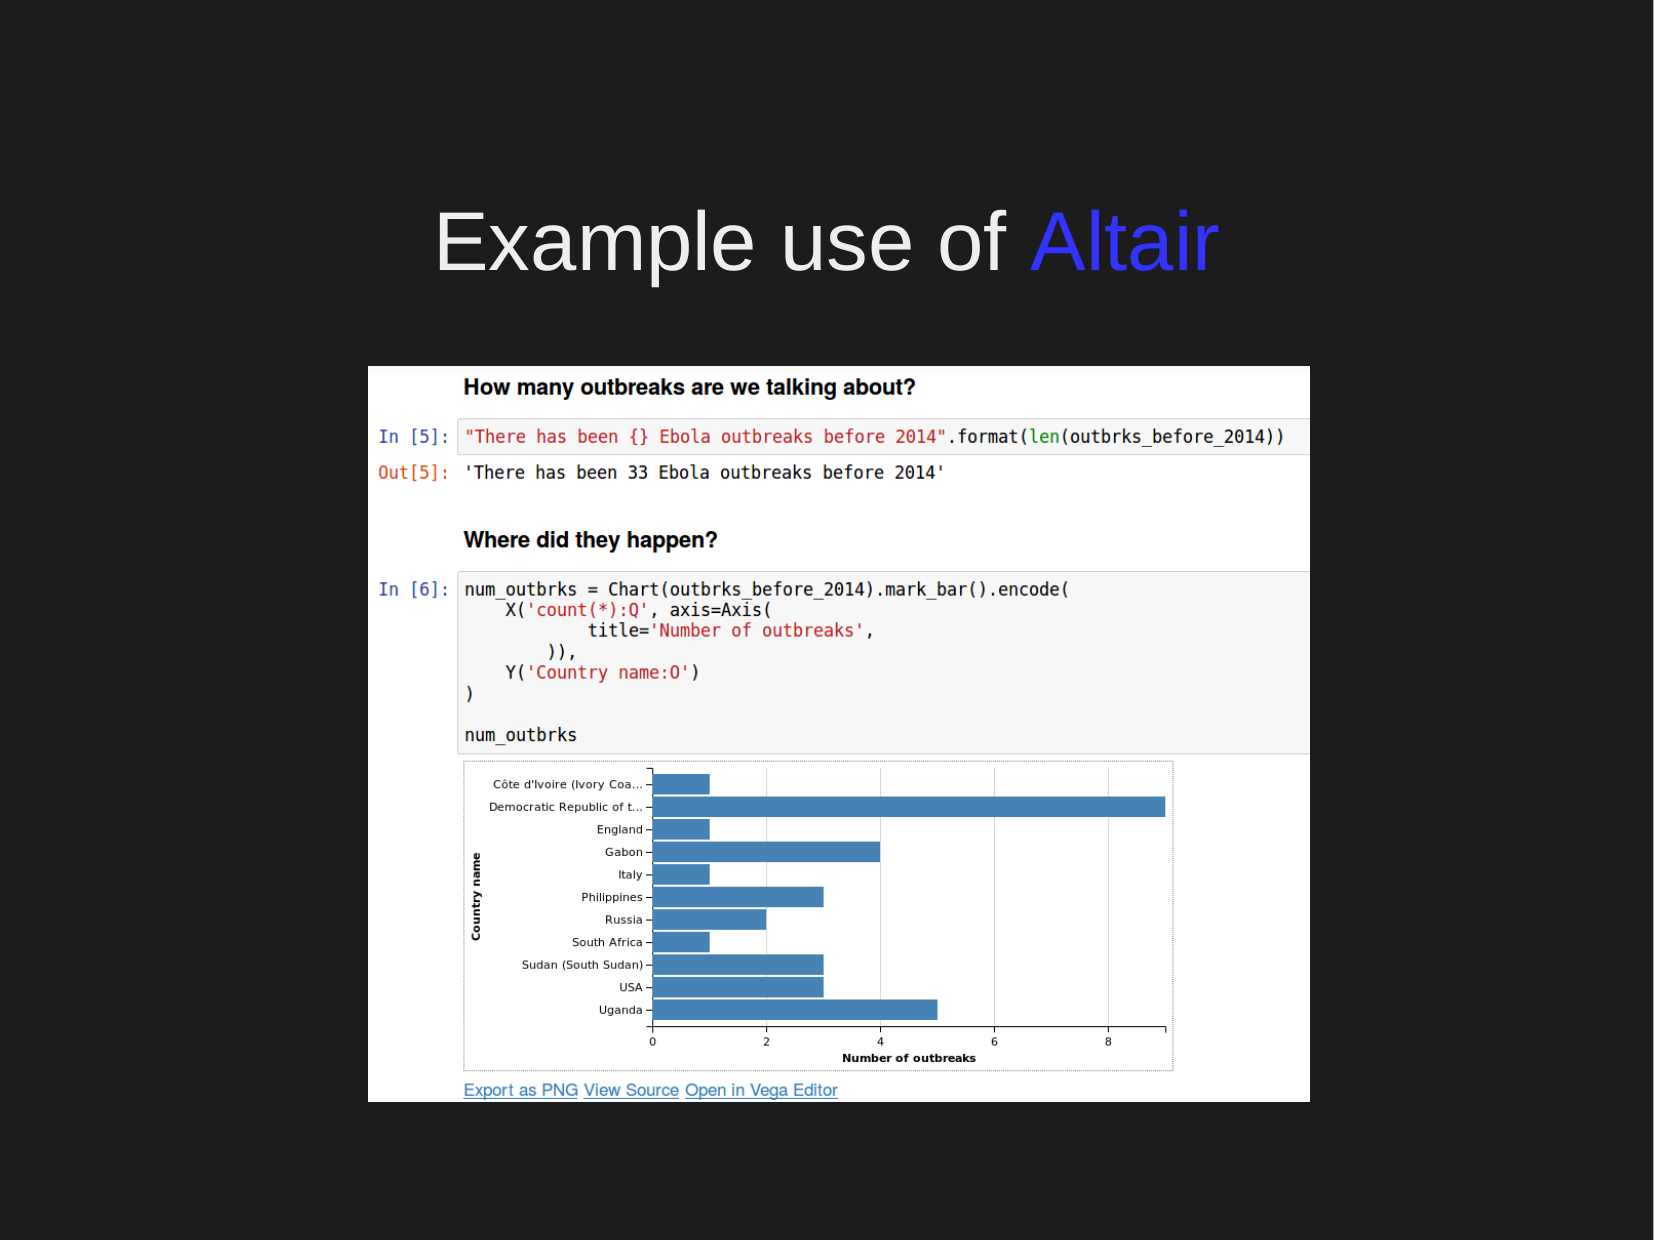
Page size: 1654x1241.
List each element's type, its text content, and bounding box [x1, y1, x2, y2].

picture [368, 366, 1310, 1102]
text_box Example use of Altair [83, 0, 1572, 697]
